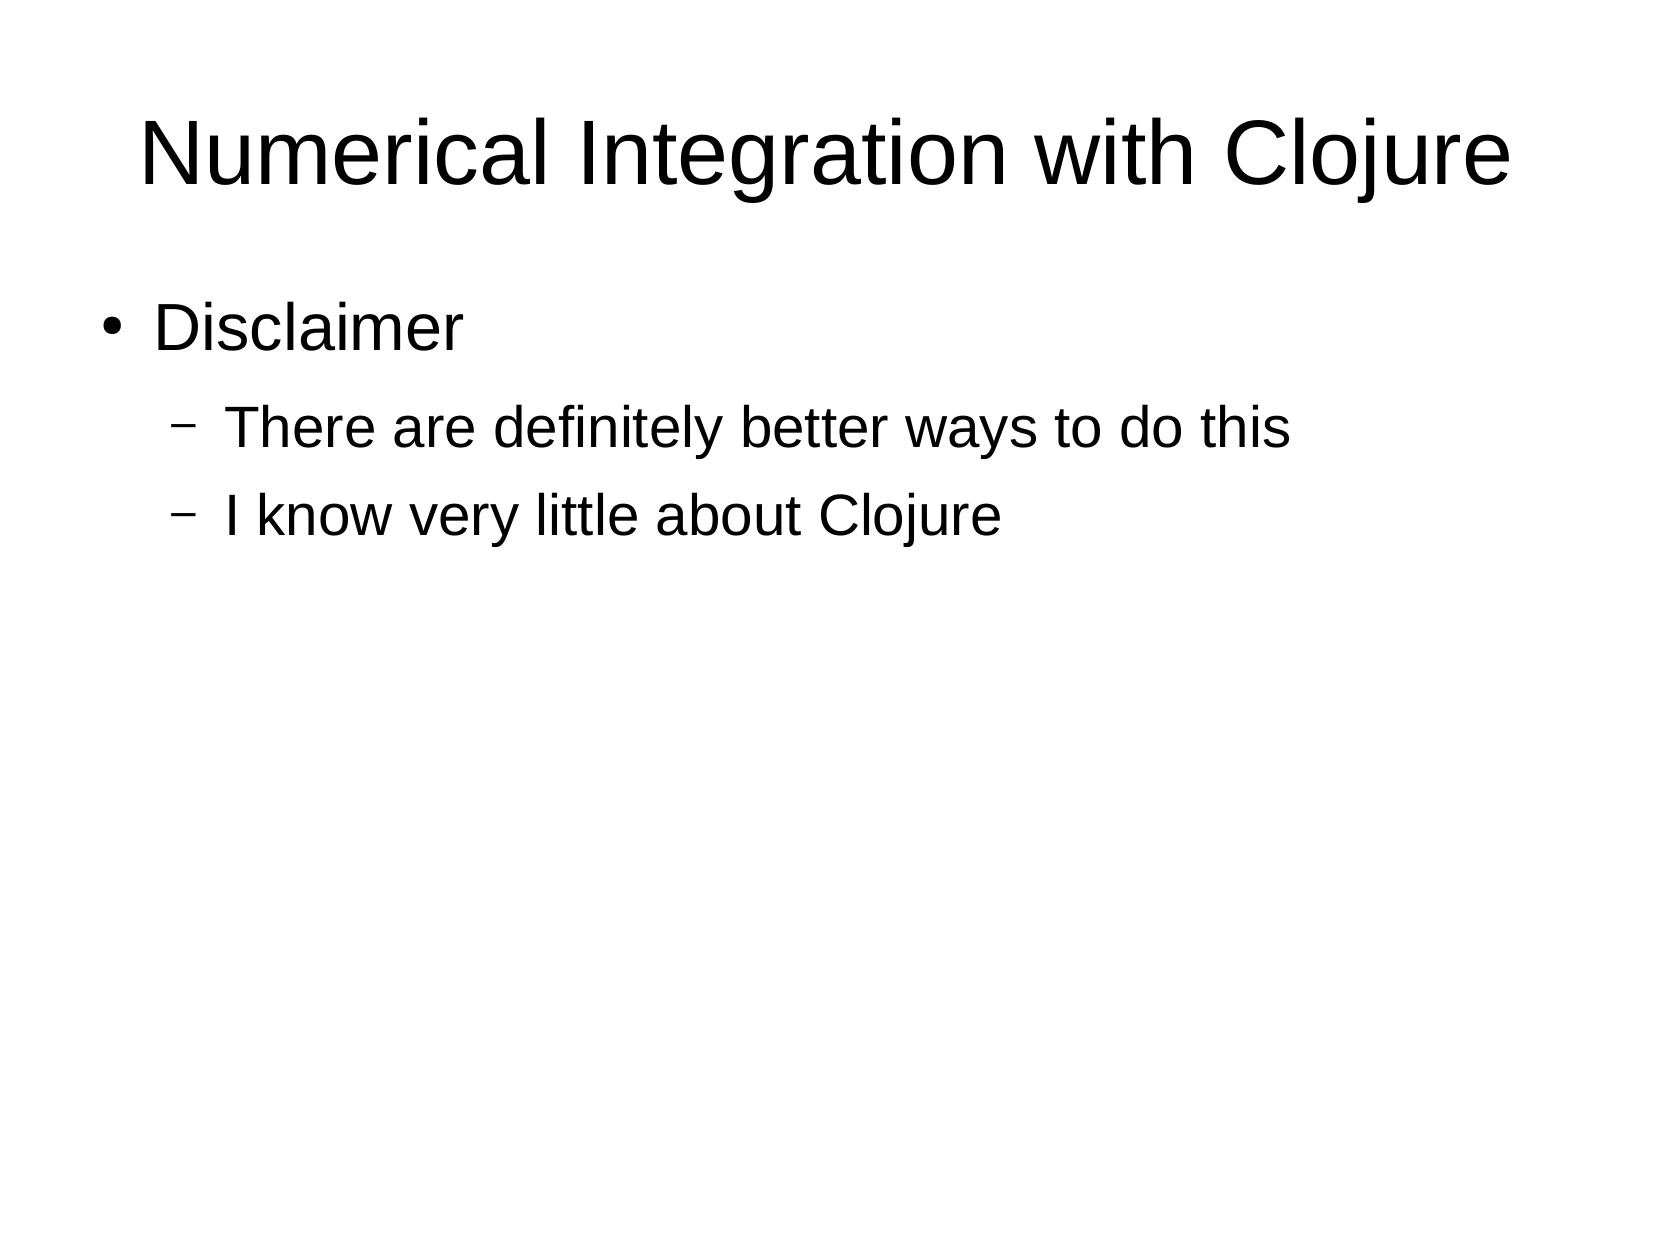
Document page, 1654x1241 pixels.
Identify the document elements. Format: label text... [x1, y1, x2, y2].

list Disclaimer There are definitely better ways to do this I know very little about Clojure [82, 290, 1538, 1010]
title Numerical Integration with Clojure [82, 49, 1571, 257]
